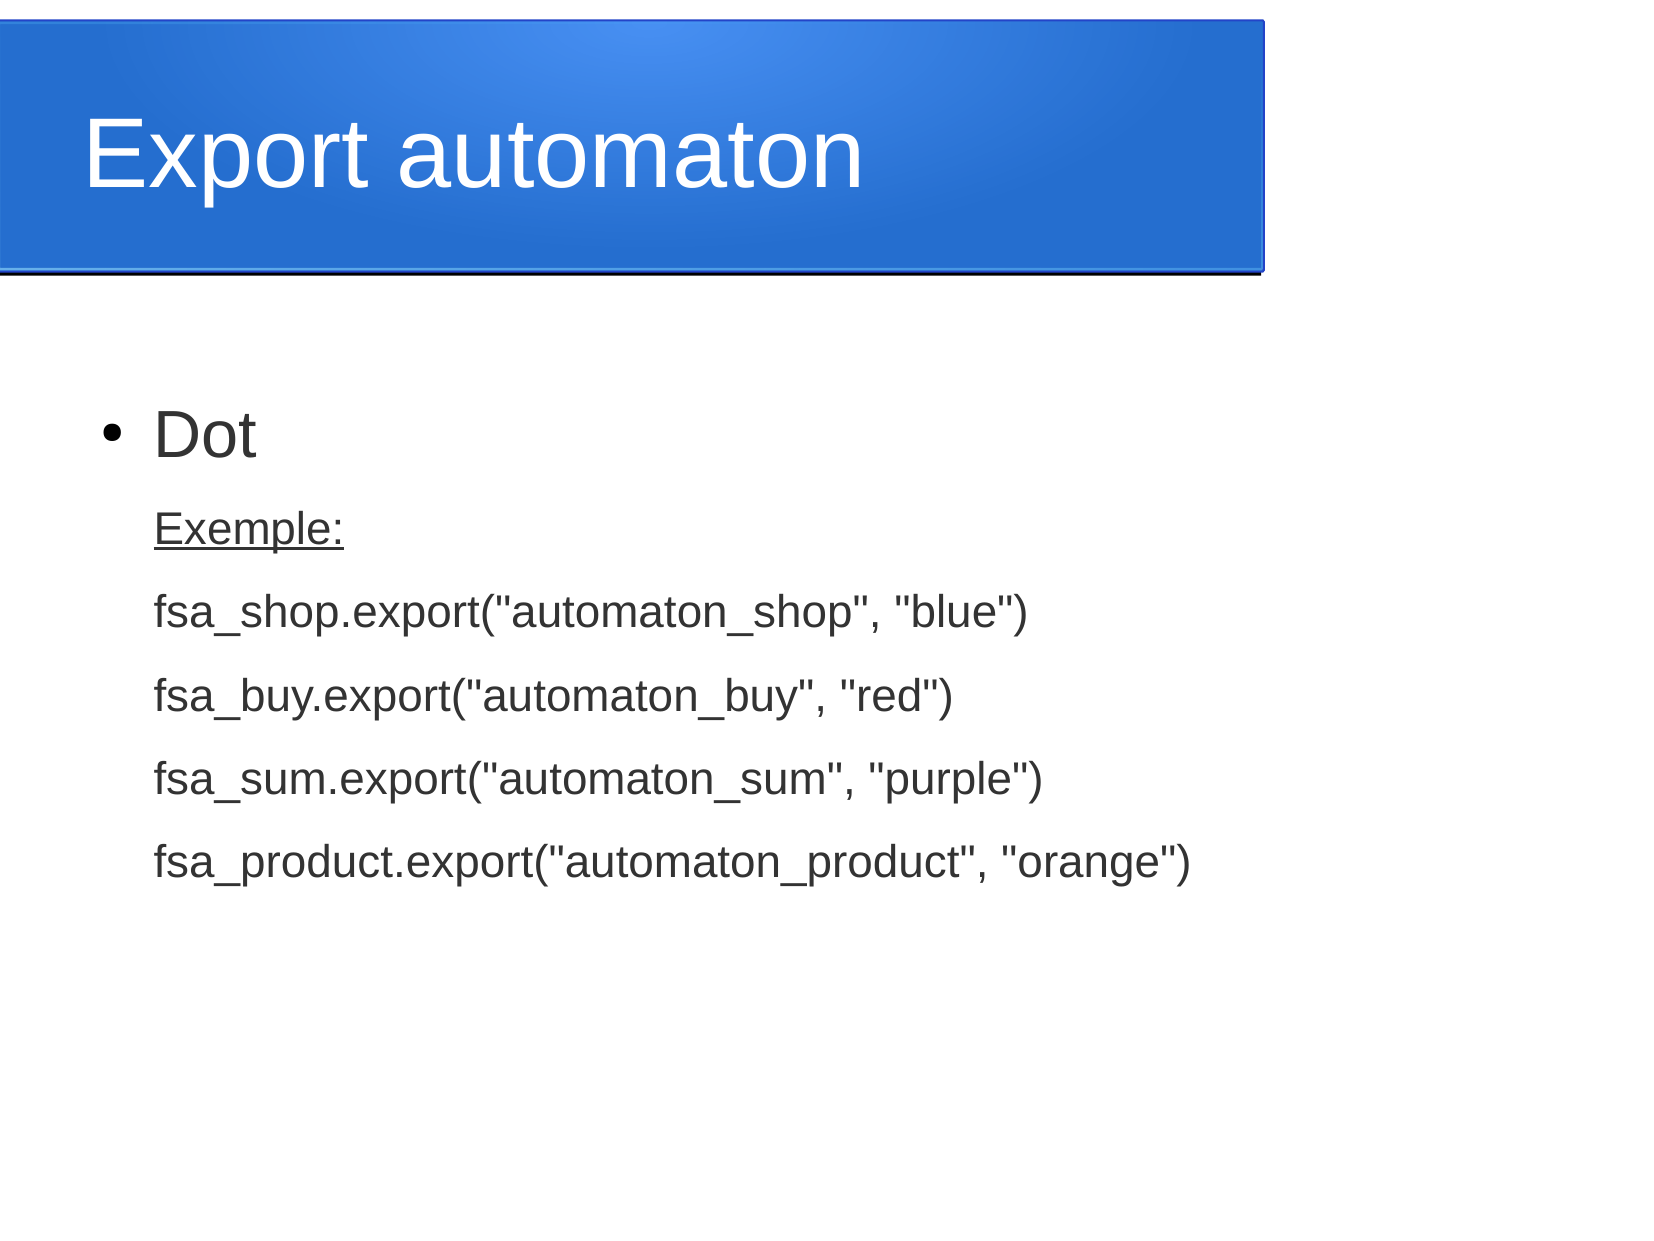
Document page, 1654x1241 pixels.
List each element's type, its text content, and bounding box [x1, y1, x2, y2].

title Export automaton [82, 49, 1250, 257]
list Dot Exemple: fsa_shop.export("automaton_shop", "blue") fsa_buy.export("automaton_buy", "red") fsa_sum.export("automaton_sum", "purple") fsa_product.export("automaton_product", "orange") [82, 290, 1538, 1170]
